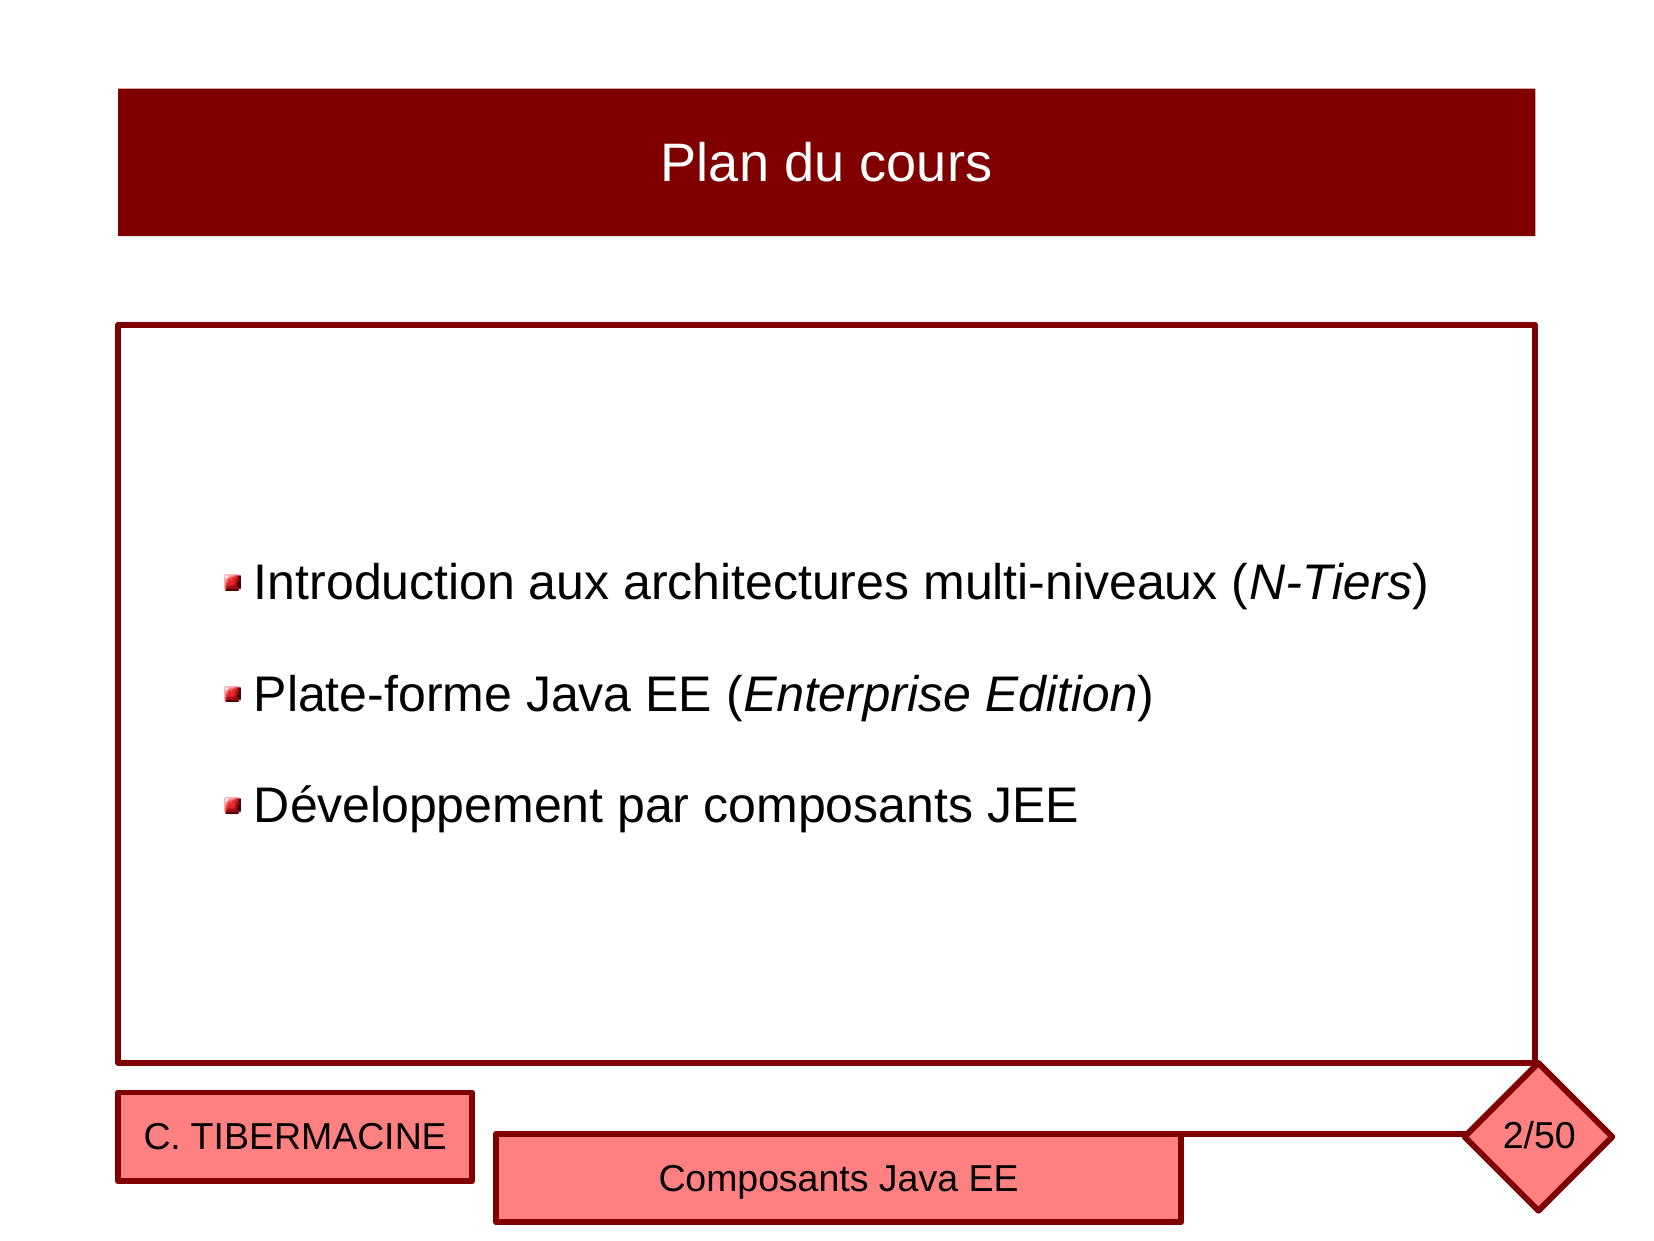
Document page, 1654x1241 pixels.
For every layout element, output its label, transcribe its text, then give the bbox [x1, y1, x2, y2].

text_box <numéro>/50 [1488, 1107, 1619, 1207]
text_box C. TIBERMACINE [118, 1092, 473, 1182]
text_box Introduction aux architectures multi-niveaux (N-Tiers) Plate-forme Java EE (Enterprise Edition) Développement par composants JEE [118, 324, 1536, 1063]
picture [224, 686, 241, 702]
text_box [1464, 1113, 1488, 1161]
text_box Composants Java EE [496, 1133, 1182, 1223]
text_box [1494, 1062, 1583, 1107]
picture [224, 797, 241, 814]
picture [224, 574, 241, 591]
text_box Plan du cours [118, 88, 1536, 237]
